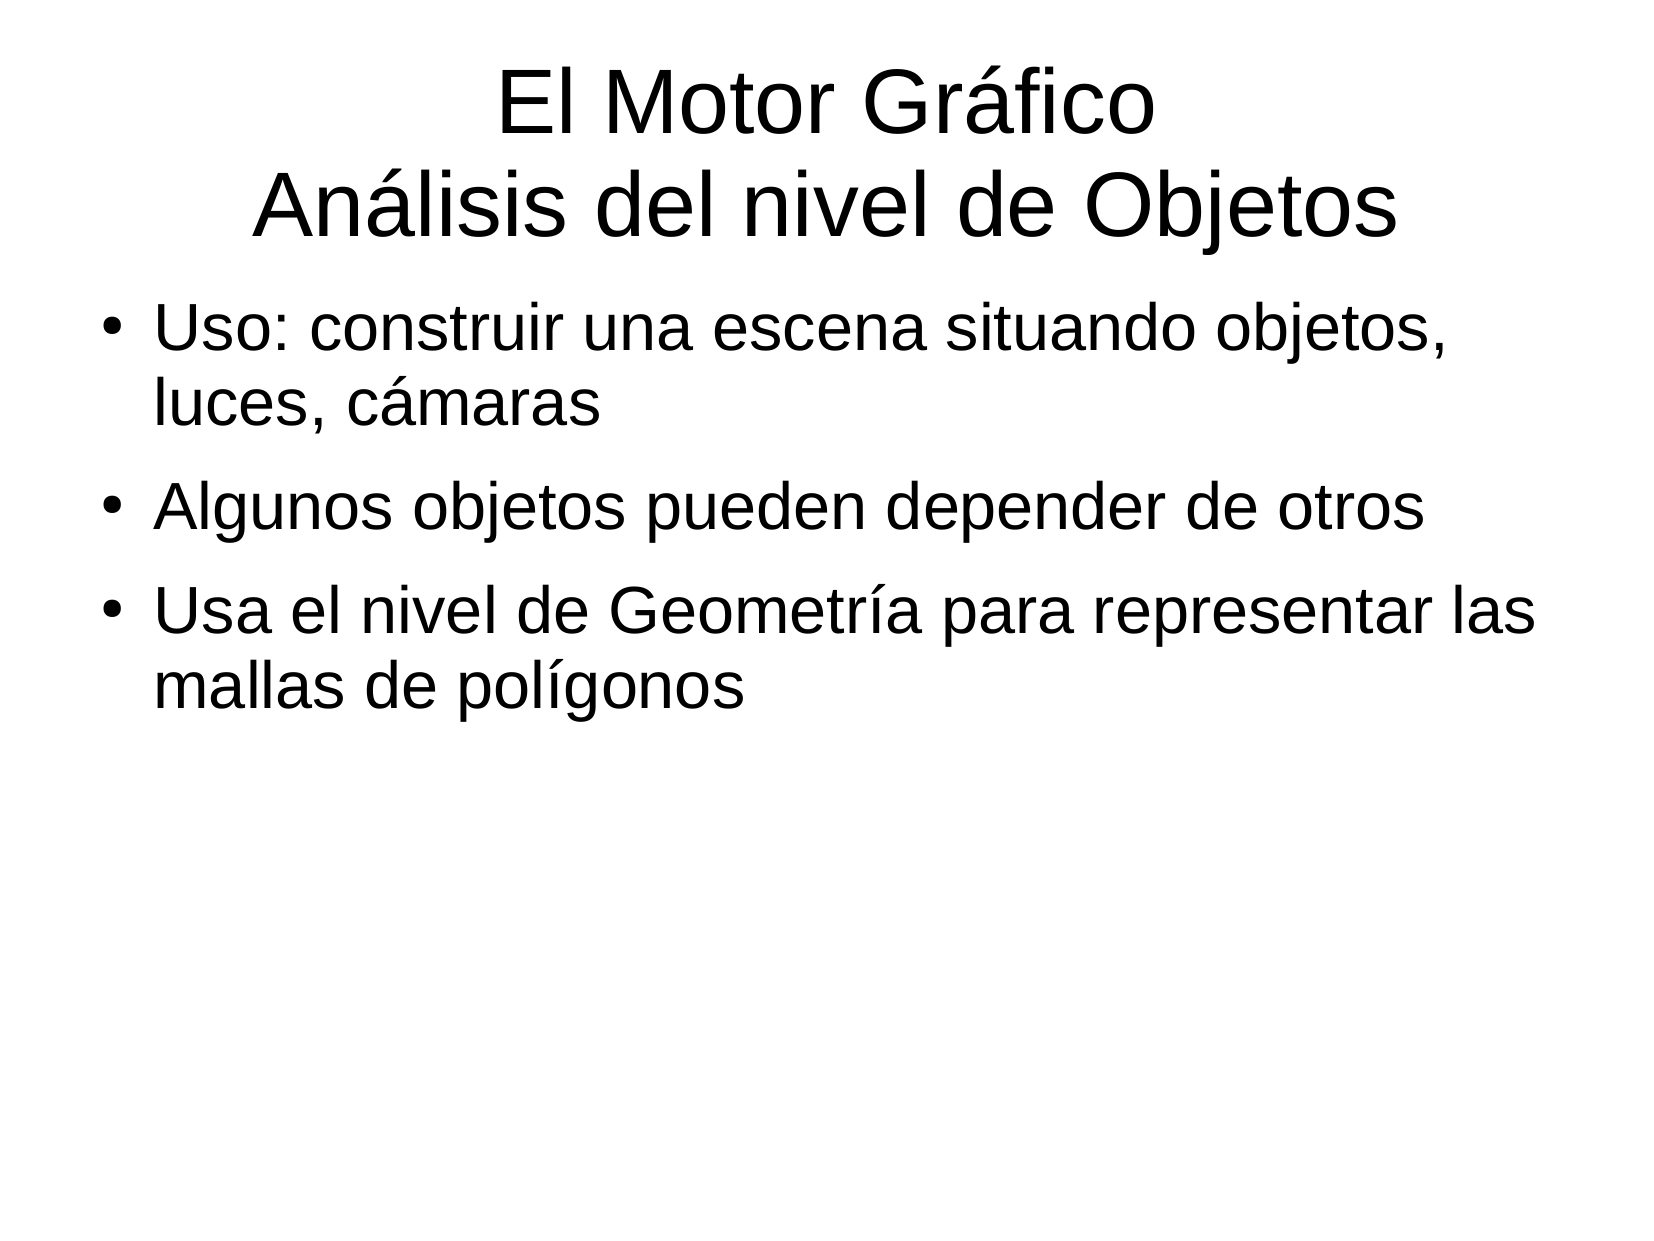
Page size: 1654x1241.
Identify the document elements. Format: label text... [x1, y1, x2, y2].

list Uso: construir una escena situando objetos, luces, cámaras Algunos objetos pueden depender de otros Usa el nivel de Geometría para representar las mallas de polígonos [82, 290, 1571, 1094]
title El Motor Gráfico Análisis del nivel de Objetos [82, 49, 1571, 257]
